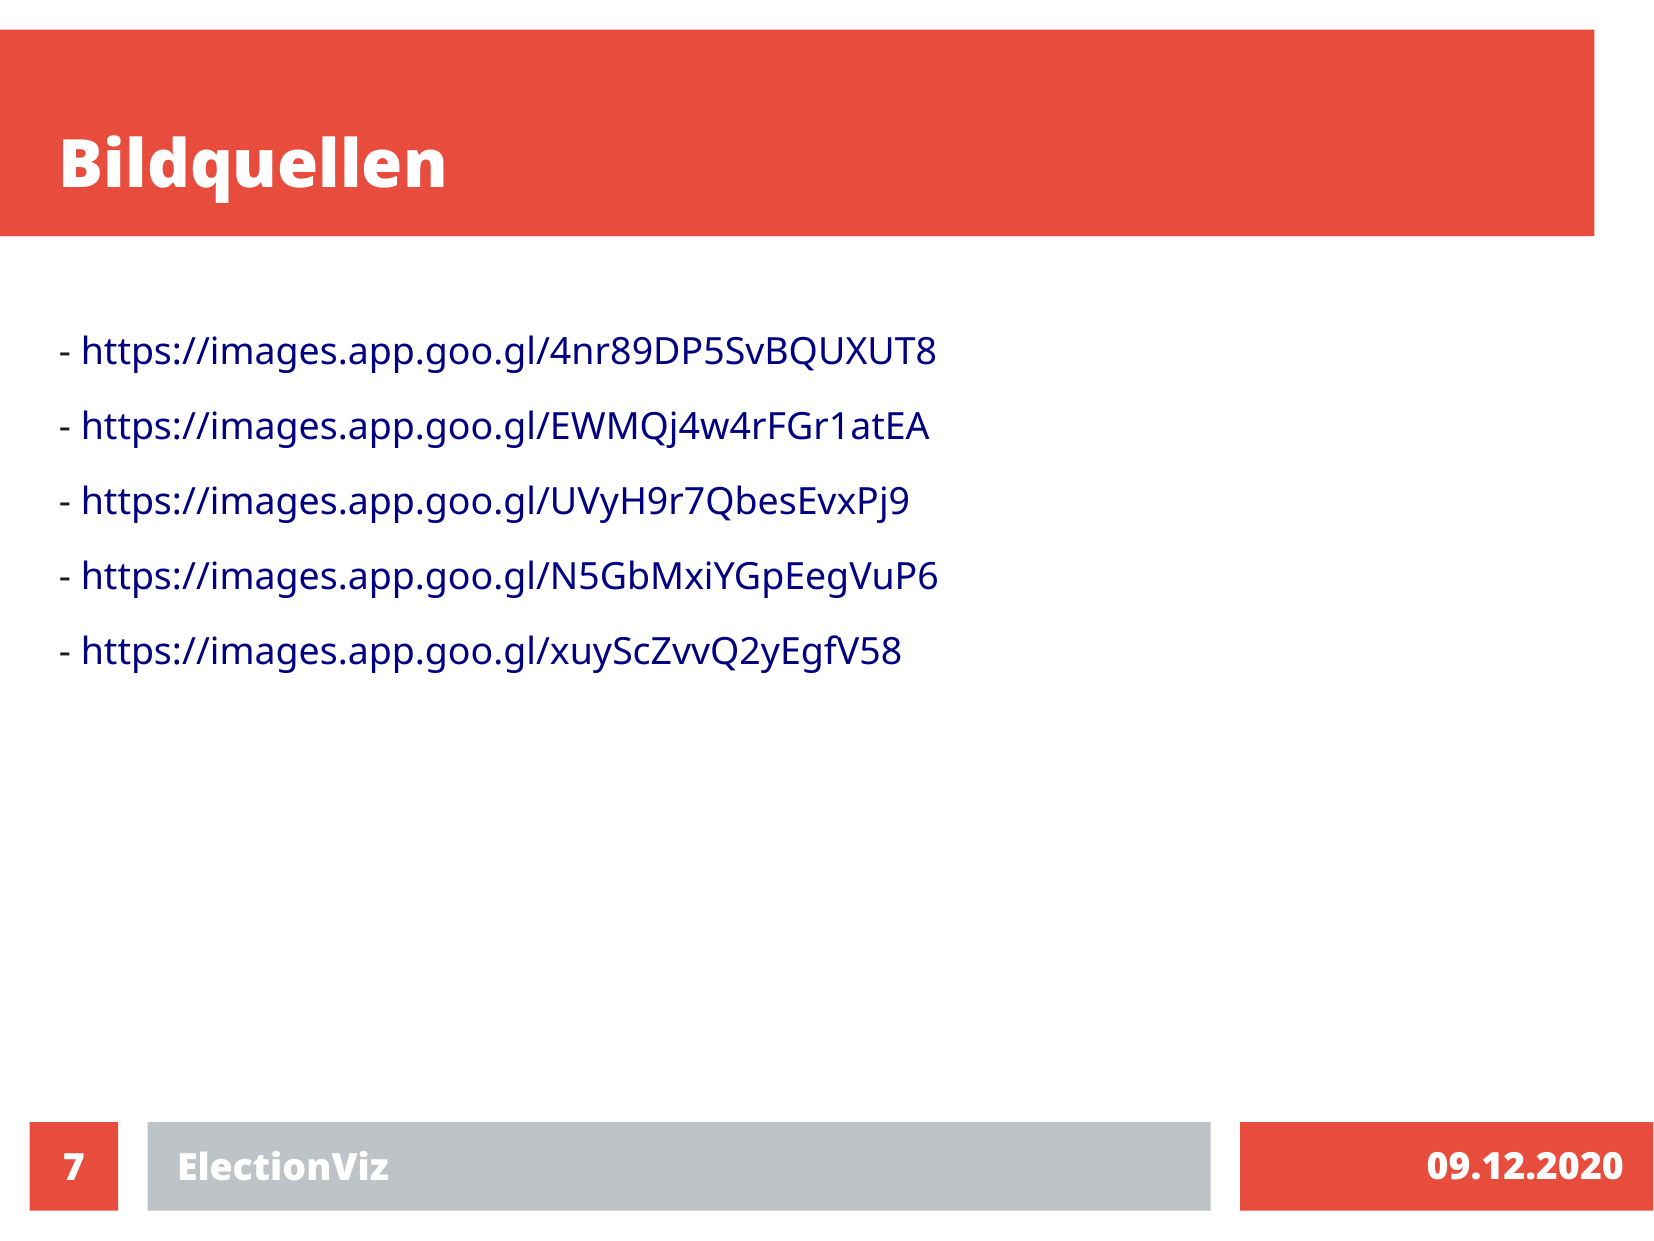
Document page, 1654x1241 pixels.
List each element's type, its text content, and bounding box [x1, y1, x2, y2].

title Bildquellen [59, 59, 1595, 207]
list - https://images.app.goo.gl/4nr89DP5SvBQUXUT8 - https://images.app.goo.gl/EWMQj4w4rFGr1atEA - https://images.app.goo.gl/UVyH9r7QbesEvxPj9 - https://images.app.goo.gl/N5GbMxiYGpEegVuP6 - https://images.app.goo.gl/xuyScZvvQ2yEgfV58 [59, 324, 1565, 1093]
